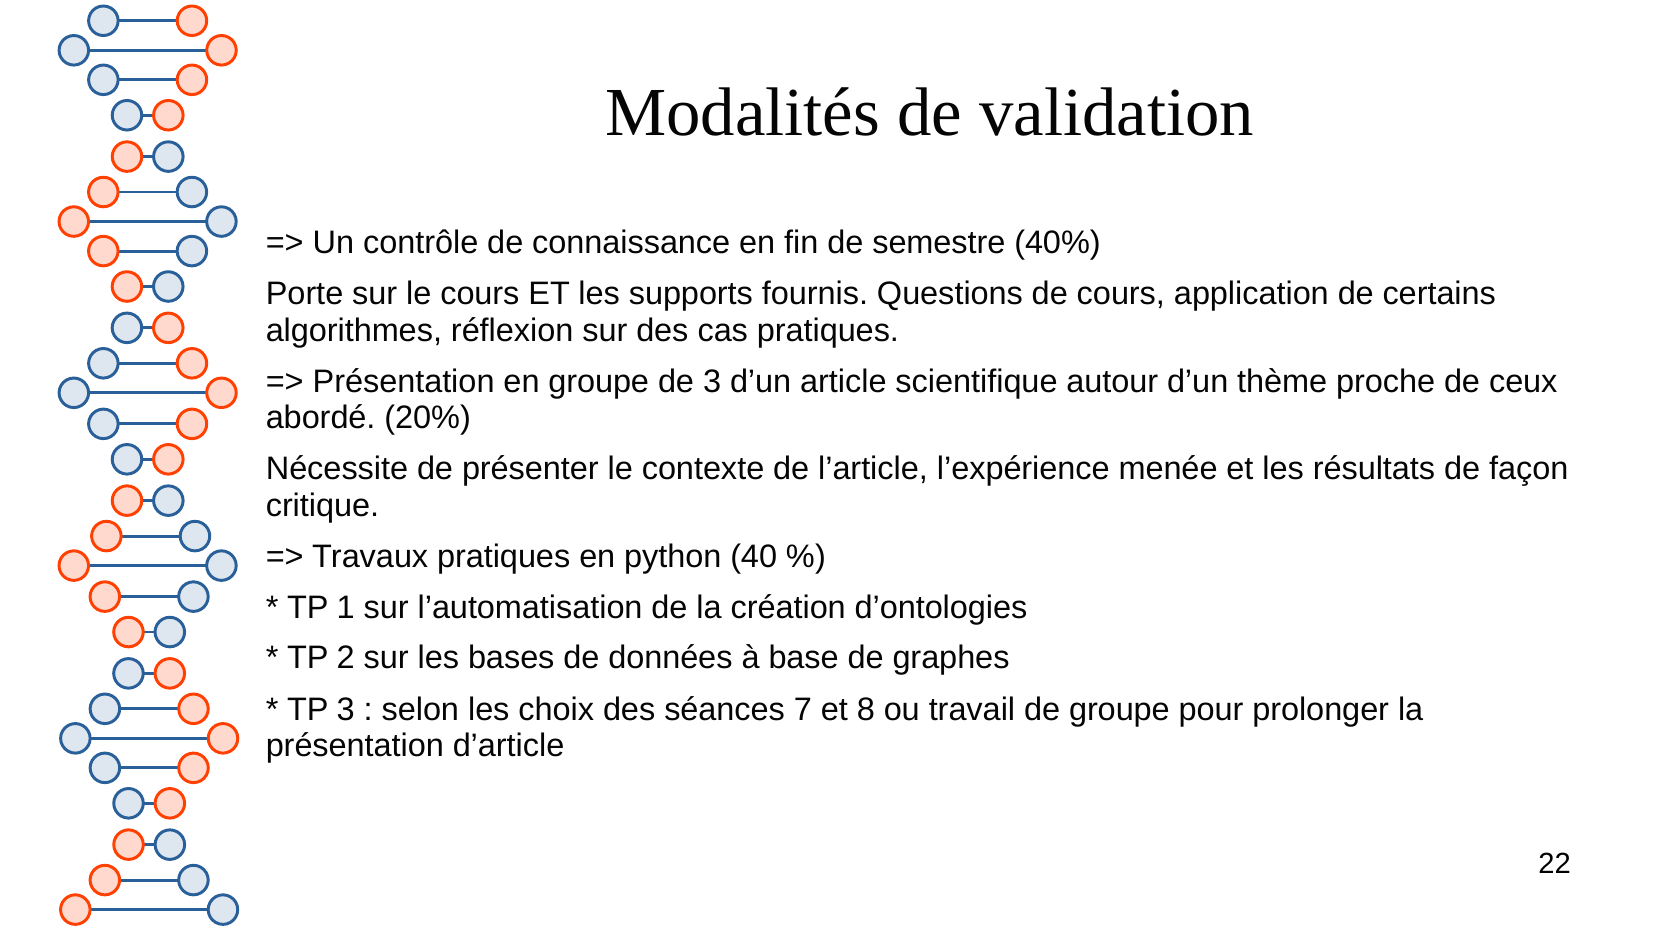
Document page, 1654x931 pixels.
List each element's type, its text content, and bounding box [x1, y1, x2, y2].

list => Un contrôle de connaissance en fin de semestre (40%) Porte sur le cours ET les supports fournis. Questions de cours, application de certains algorithmes, réflexion sur des cas pratiques. => Présentation en groupe de 3 d’un article scientifique autour d’un thème proche de ceux abordé. (20%) Nécessite de présenter le contexte de l’article, l’expérience menée et les résultats de façon critique. => Travaux pratiques en python (40 %) * TP 1 sur l’automatisation de la création d’ontologies * TP 2 sur les bases de données à base de graphes * TP 3 : selon les choix des séances 7 et 8 ou travail de groupe pour prolonger la présentation d’article [265, 224, 1595, 764]
title Modalités de validation [265, 35, 1595, 189]
